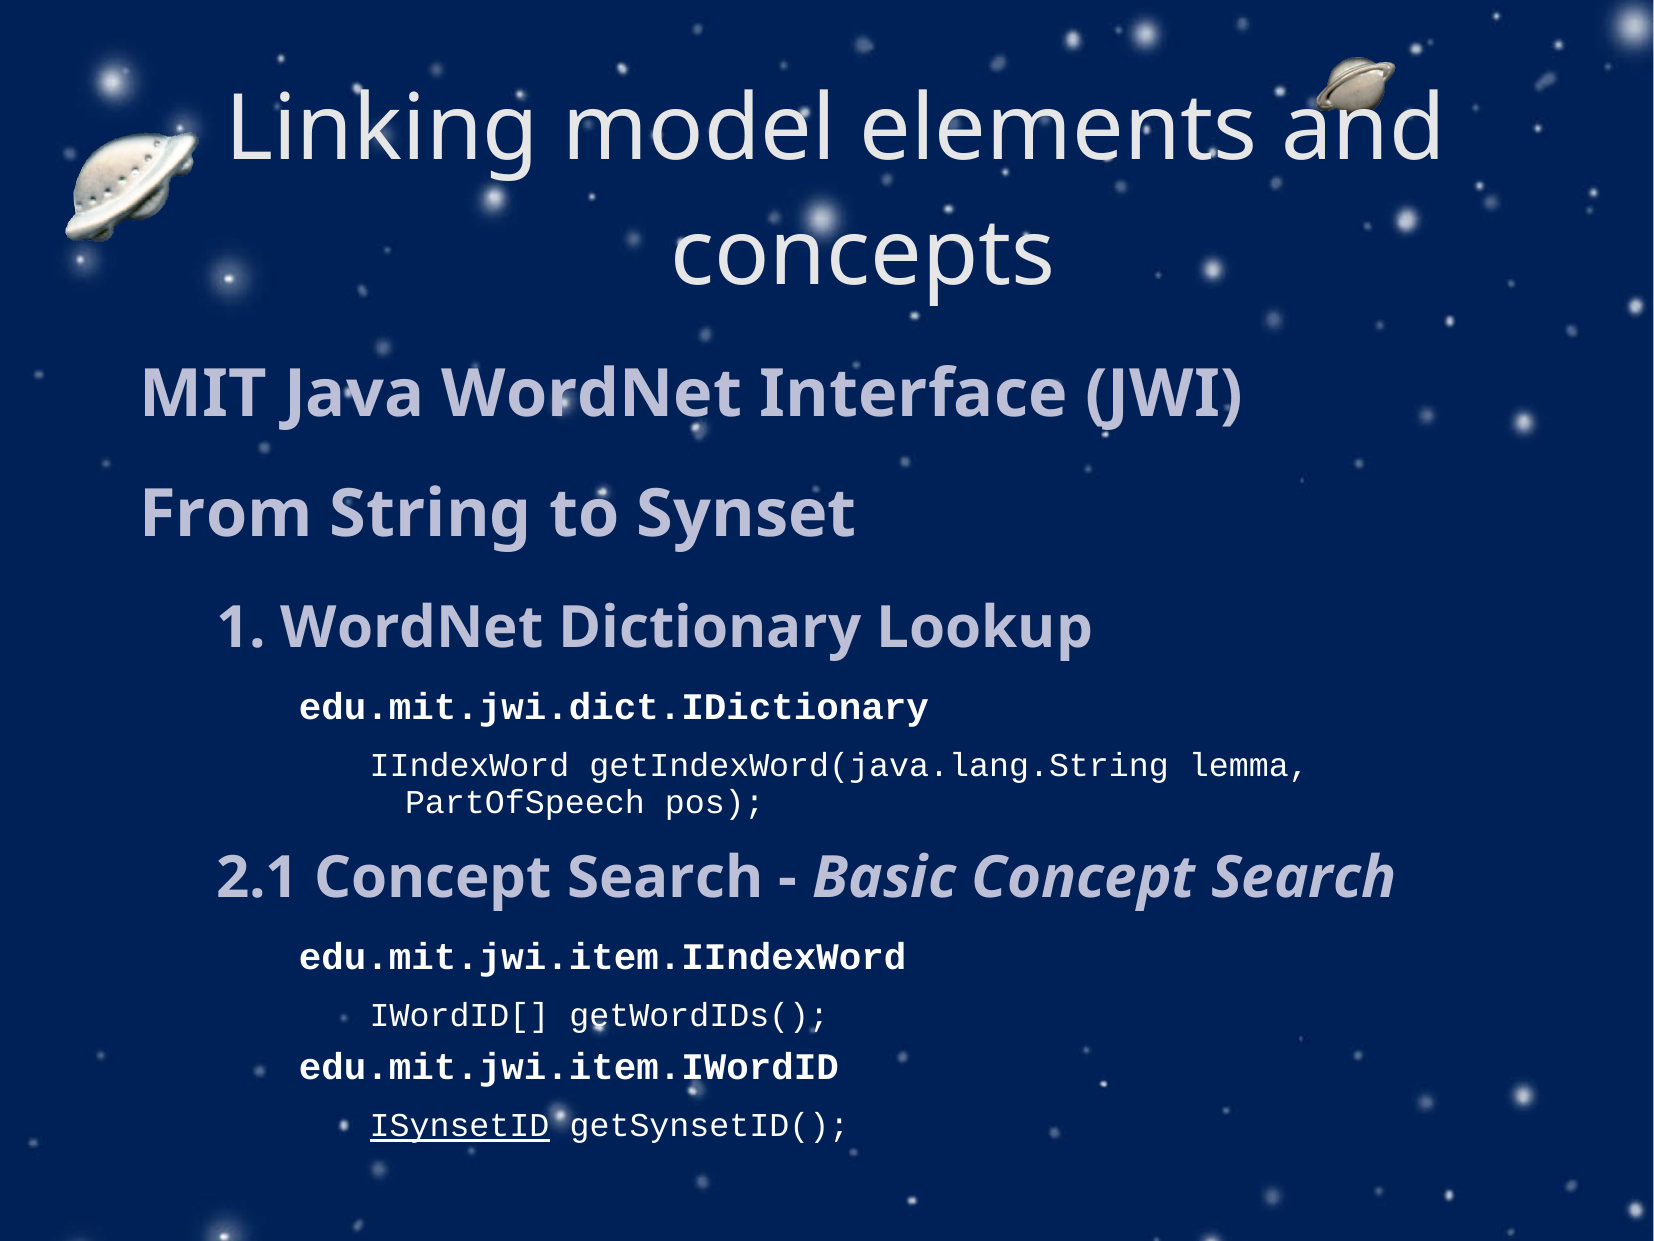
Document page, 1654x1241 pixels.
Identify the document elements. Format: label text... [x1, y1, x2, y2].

list MIT Java WordNet Interface (JWI) From String to Synset 1. WordNet Dictionary Lookup edu.mit.jwi.dict.IDictionary IIndexWord getIndexWord(java.lang.String lemma, PartOfSpeech pos); 2.1 Concept Search - Basic Concept Search edu.mit.jwi.item.IIndexWord IWordID[] getWordIDs(); edu.mit.jwi.item.IWordID ISynsetID getSynsetID(); [121, 344, 1534, 1112]
picture [0, 0, 1654, 1241]
title Linking model elements and concepts [121, 135, 1534, 239]
